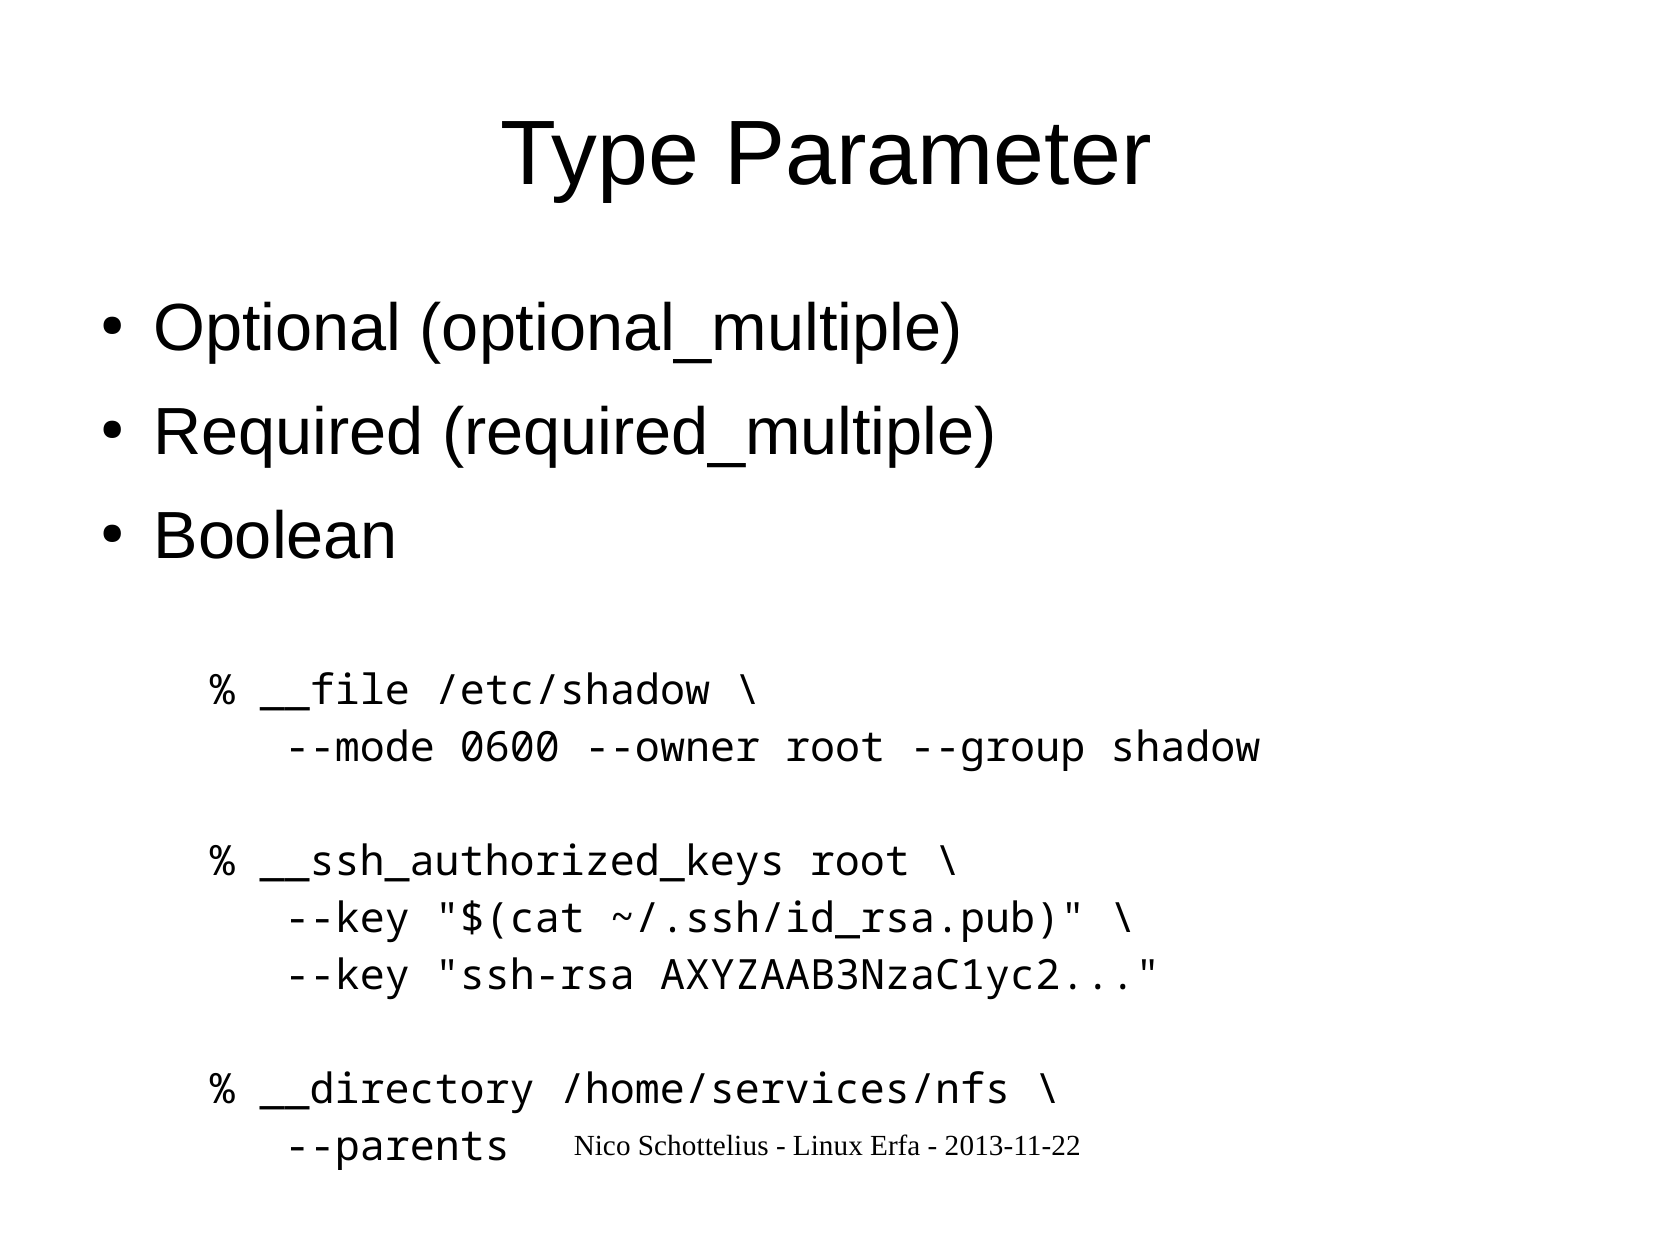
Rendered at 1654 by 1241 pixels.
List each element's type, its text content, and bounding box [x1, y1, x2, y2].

title Type Parameter [82, 49, 1571, 257]
list Optional (optional_multiple) Required (required_multiple) Boolean [82, 290, 1538, 630]
text_box % __file /etc/shadow \ --mode 0600 --owner root --group shadow % __ssh_authorized_keys root \ --key "$(cat ~/.ssh/id_rsa.pub)" \ --key "ssh-rsa AXYZAAB3NzaC1yc2..." % __directory /home/services/nfs \ --parents [194, 652, 1470, 1241]
